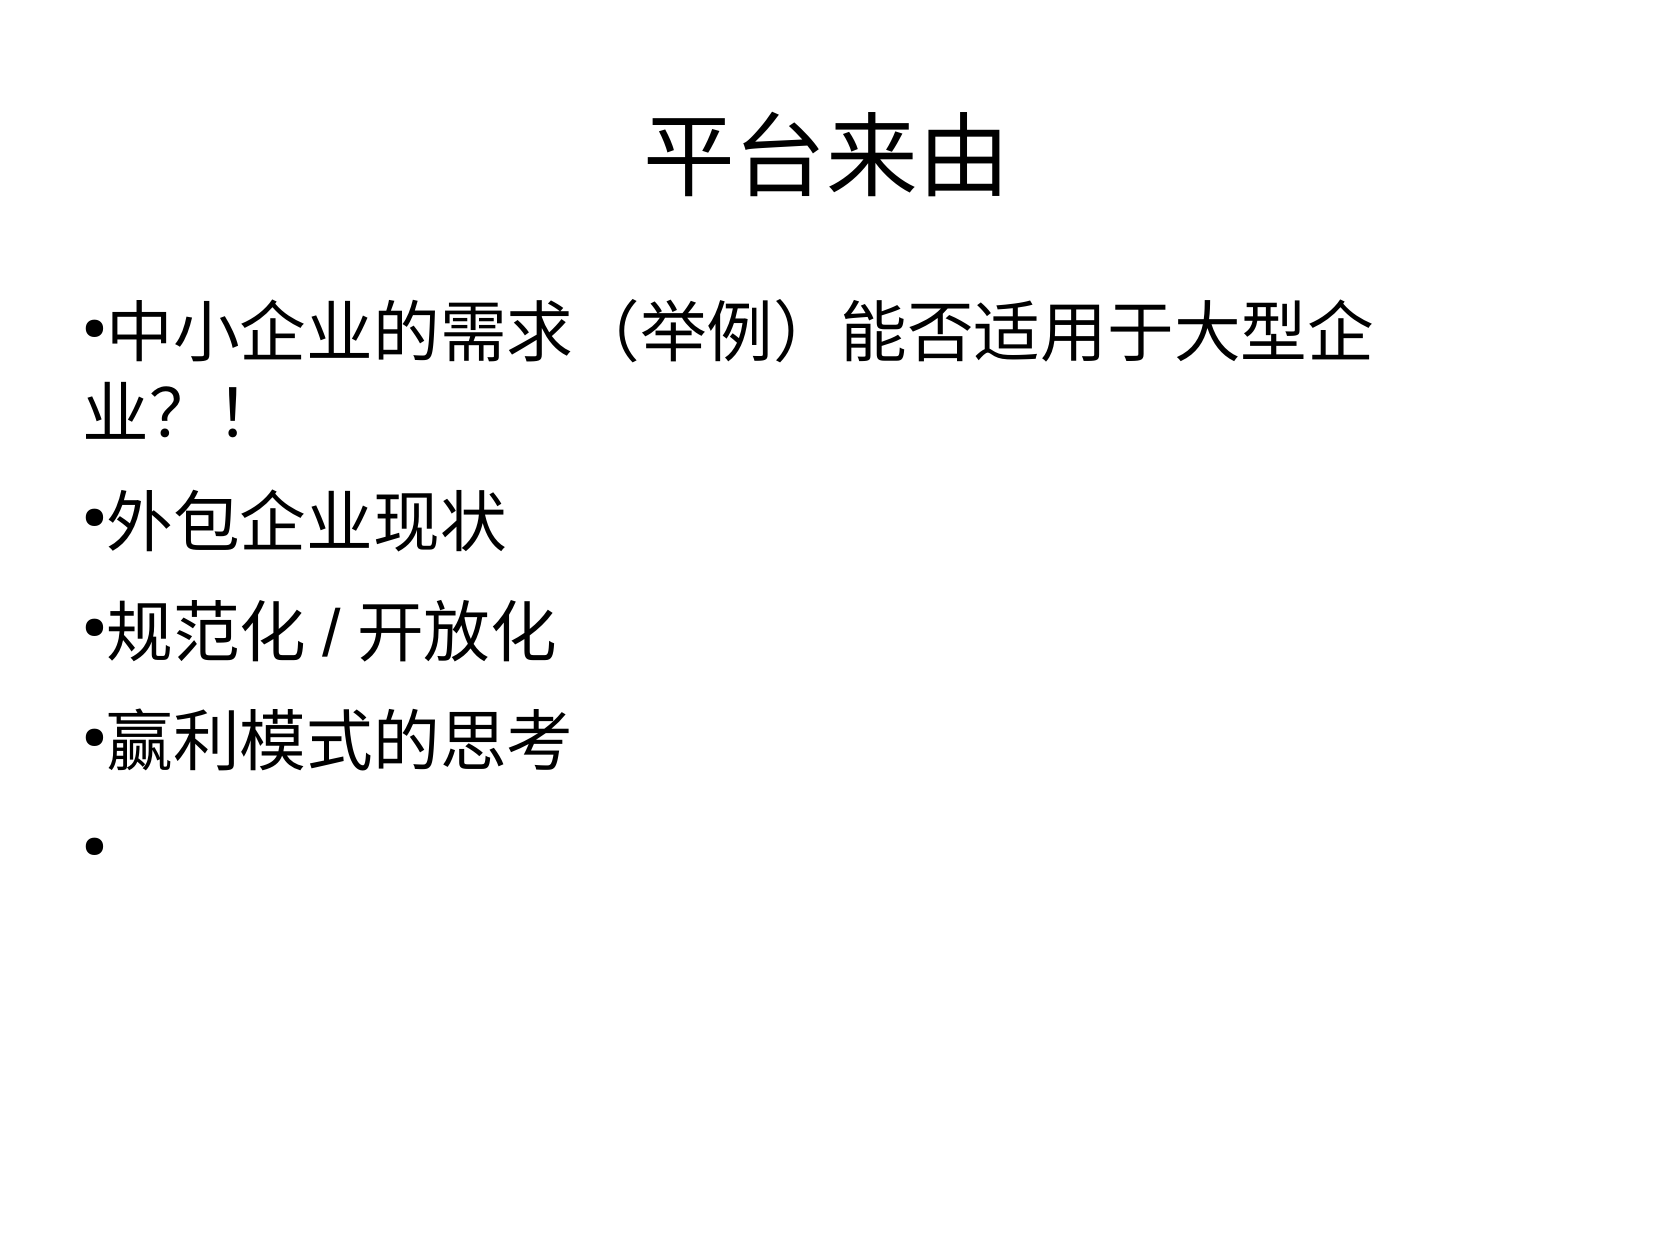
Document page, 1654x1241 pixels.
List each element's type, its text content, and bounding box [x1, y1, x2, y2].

title 平台来由 [82, 49, 1571, 257]
list 中小企业的需求（举例）能否适用于大型企业？！ 外包企业现状 规范化/开放化 赢利模式的思考 [82, 290, 1538, 1010]
